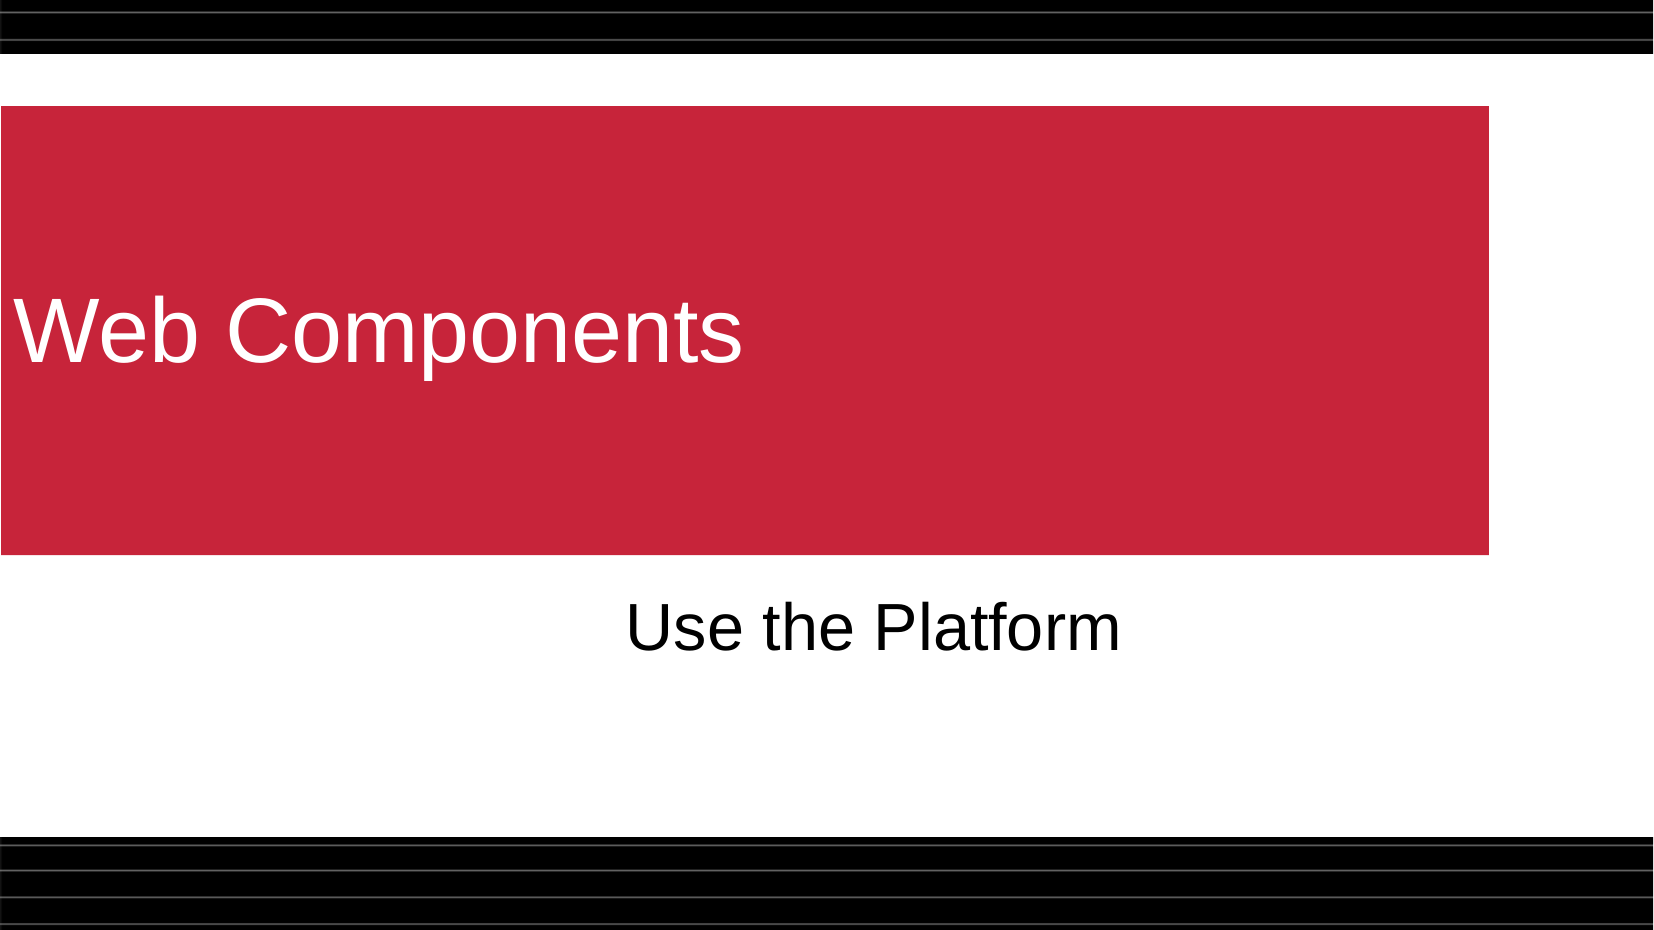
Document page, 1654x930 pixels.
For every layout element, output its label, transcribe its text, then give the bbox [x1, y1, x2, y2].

picture [0, 0, 1654, 54]
subtitle Use the Platform [625, 590, 1488, 804]
title Web Components [1, 106, 1489, 556]
picture [0, 837, 1654, 930]
